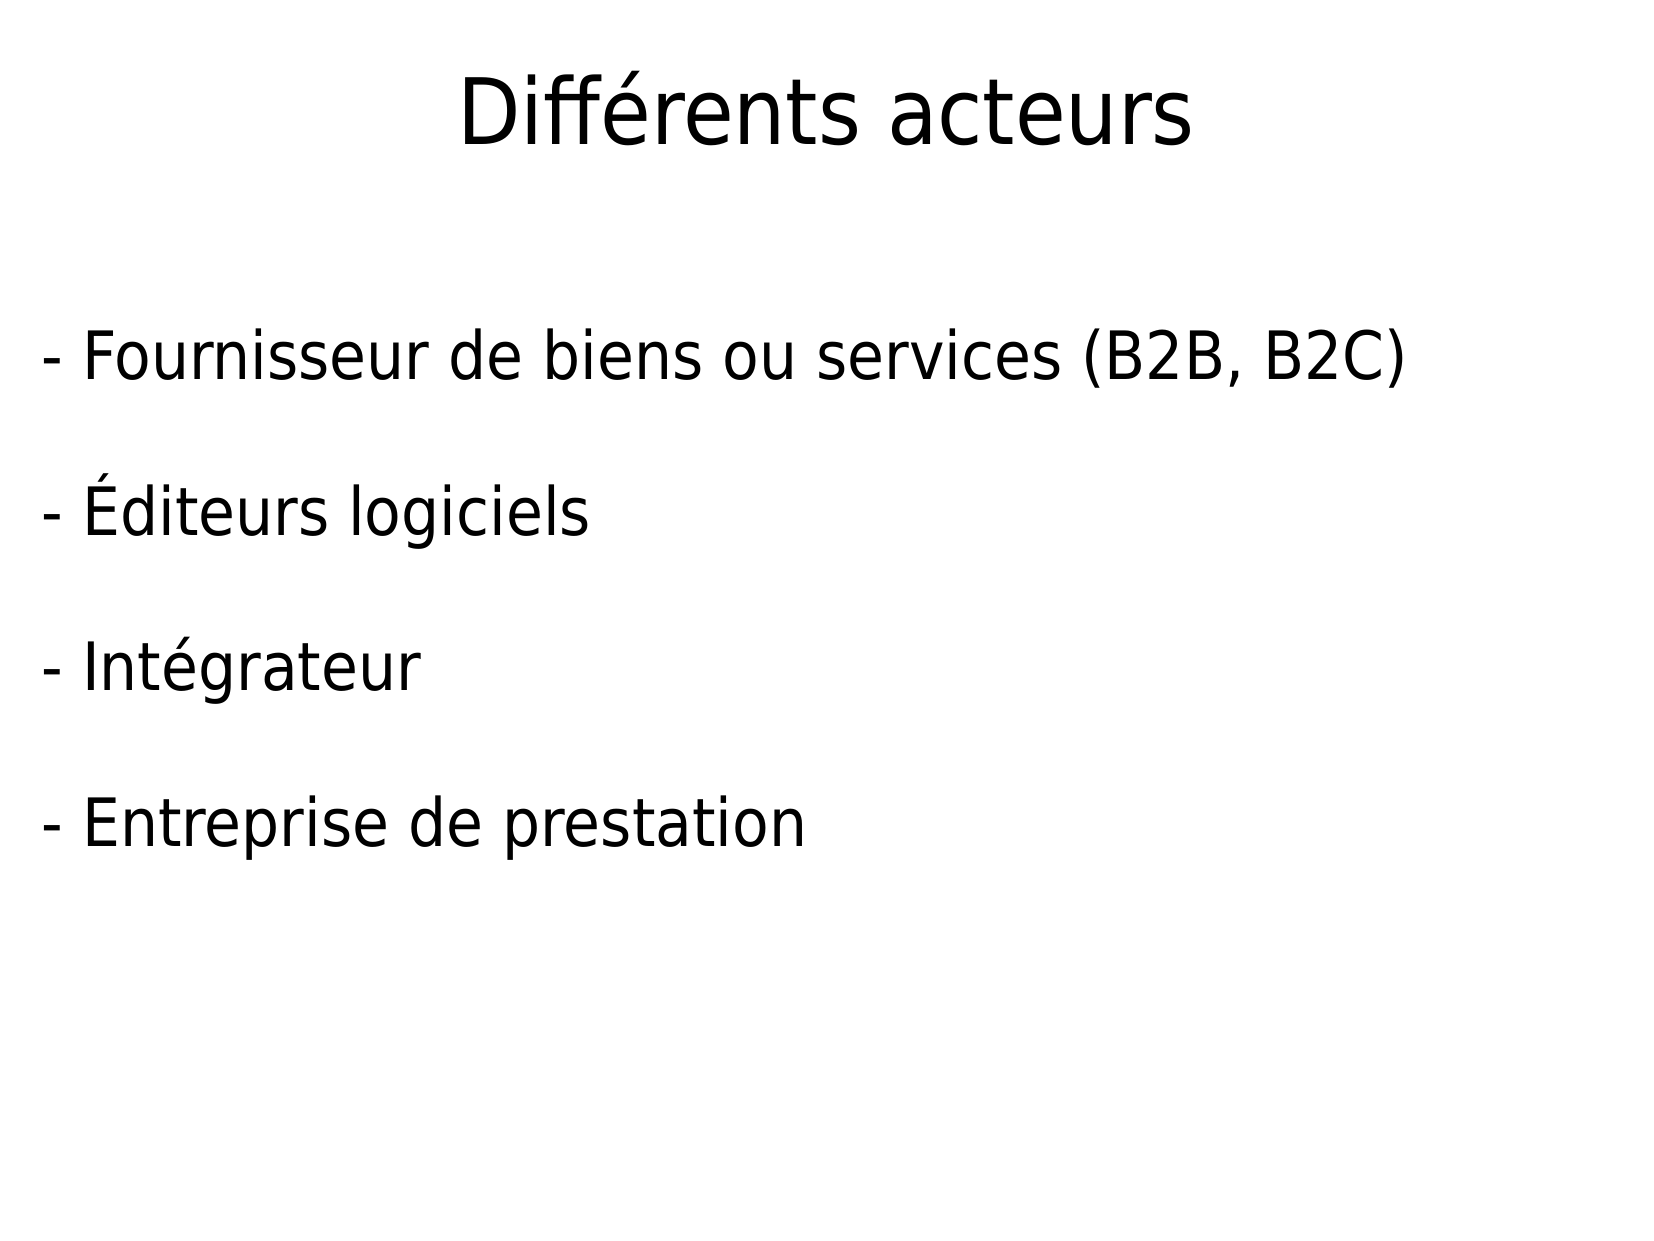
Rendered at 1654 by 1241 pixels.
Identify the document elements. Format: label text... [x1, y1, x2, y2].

title Différents acteurs [41, 12, 1613, 214]
title - Fournisseur de biens ou services (B2B, B2C) - Éditeurs logiciels - Intégrateur - Entreprise de prestation [41, 240, 1613, 1201]
